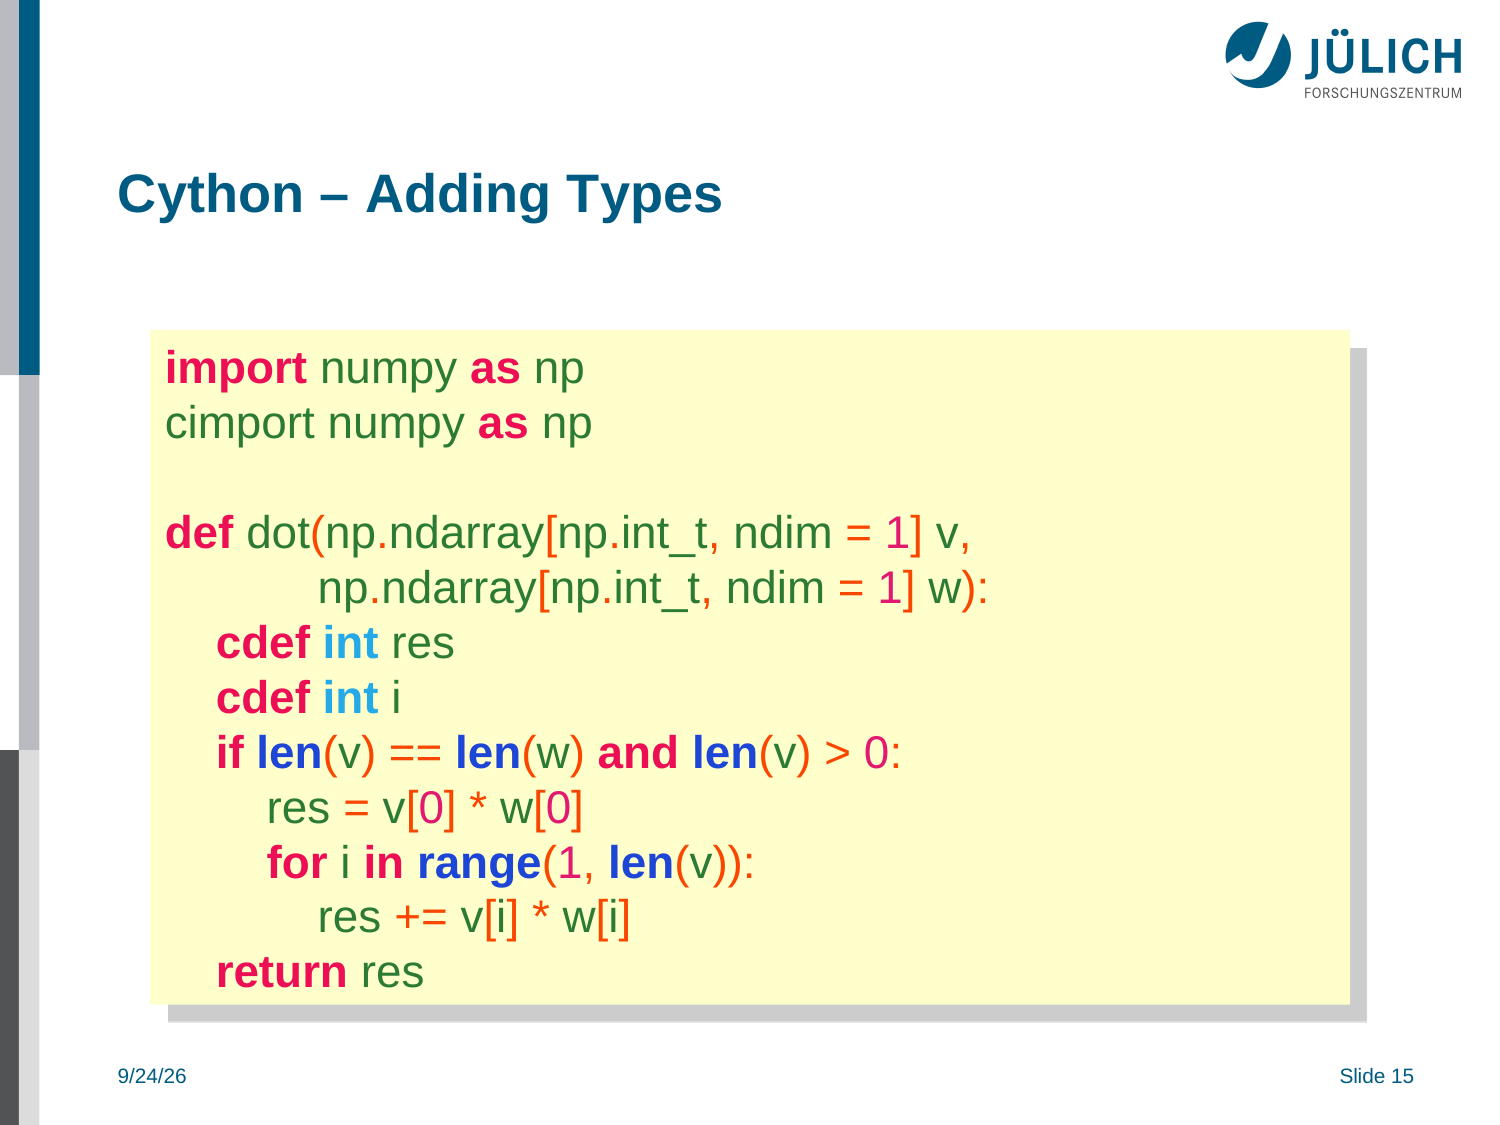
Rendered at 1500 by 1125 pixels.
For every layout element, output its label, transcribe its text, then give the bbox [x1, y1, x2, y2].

text_box import numpy as np cimport numpy as np def dot(np.ndarray[np.int_t, ndim = 1] v, np.ndarray[np.int_t, ndim = 1] w): cdef int res cdef int i if len(v) == len(w) and len(v) > 0: res = v[0] * w[0] for i in range(1, len(v)): res += v[i] * w[i] return res [150, 329, 1351, 1005]
title Cython – Adding Types [117, 99, 1393, 288]
picture [1224, 20, 1461, 98]
